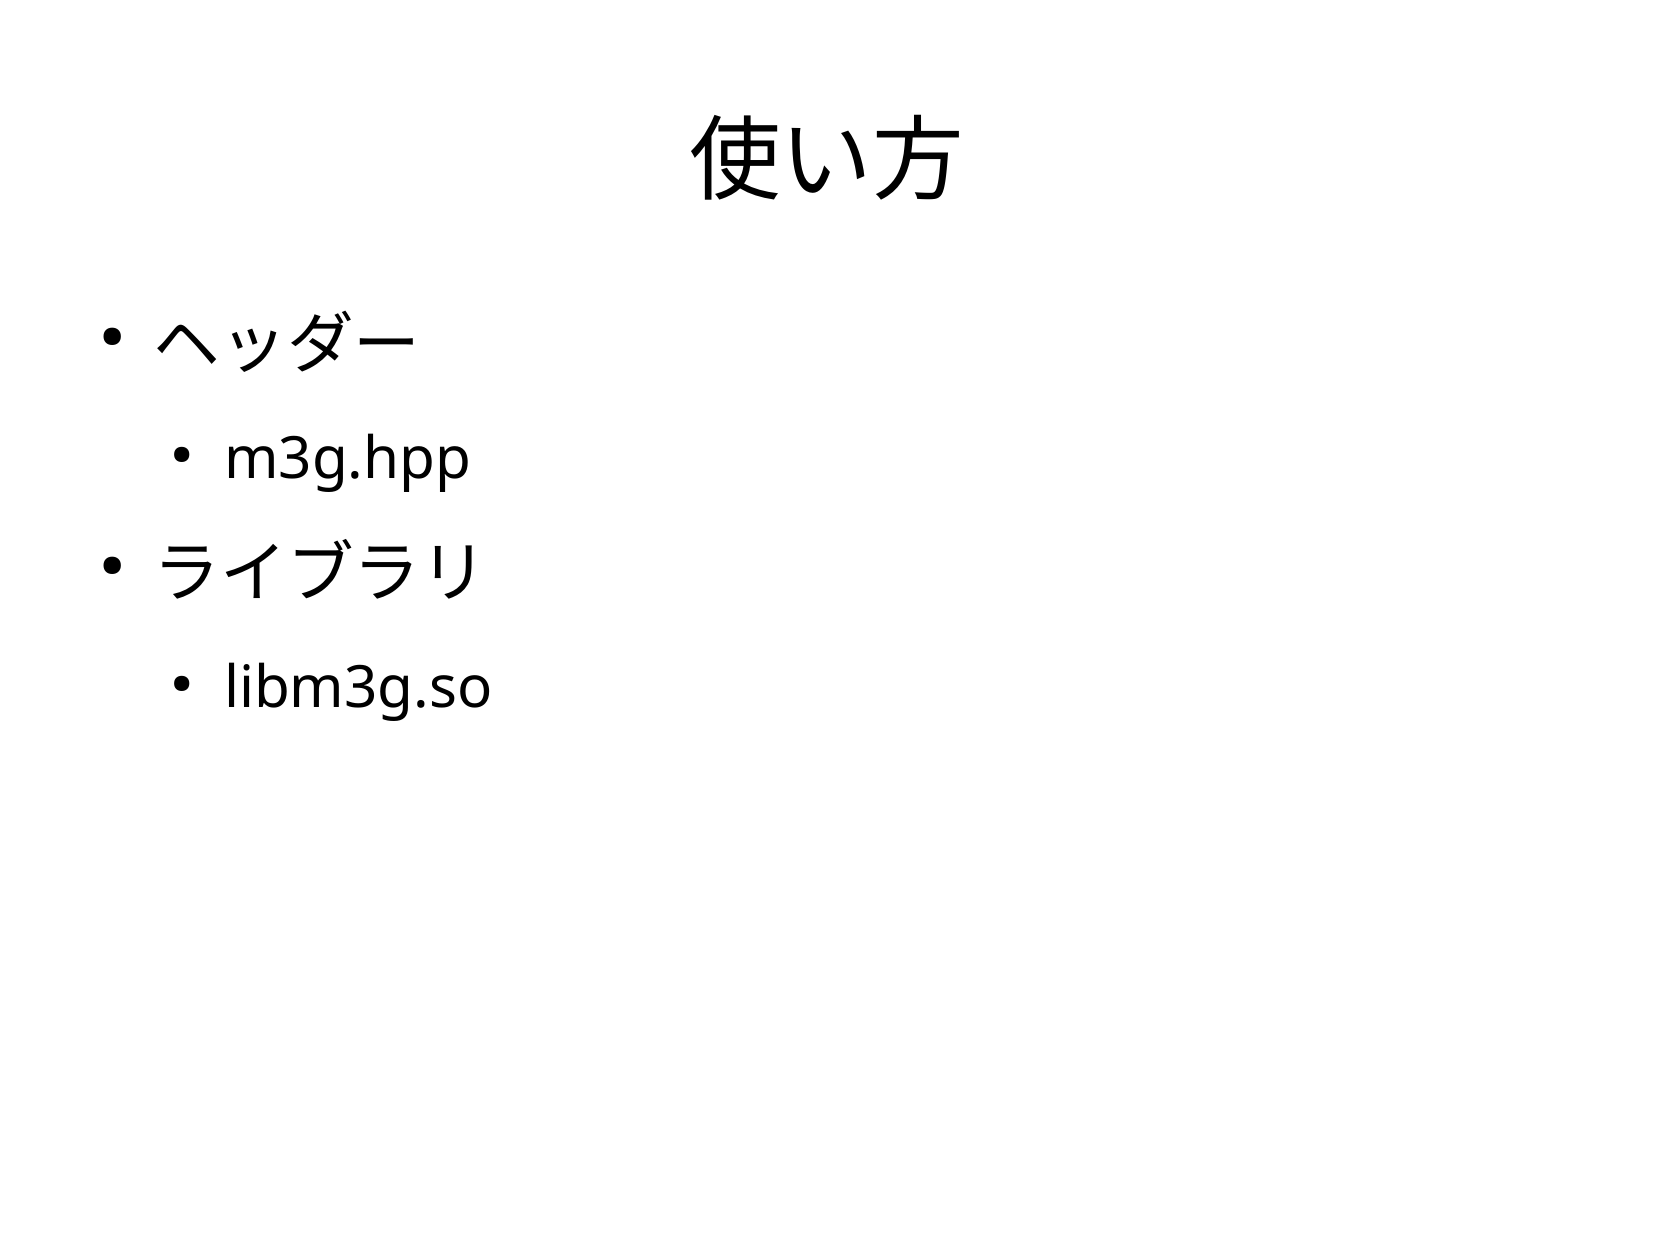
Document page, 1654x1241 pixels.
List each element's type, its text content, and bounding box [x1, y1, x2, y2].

title 使い方 [82, 56, 1571, 250]
list ヘッダー m3g.hpp ライブラリ libm3g.so [82, 290, 1571, 1109]
